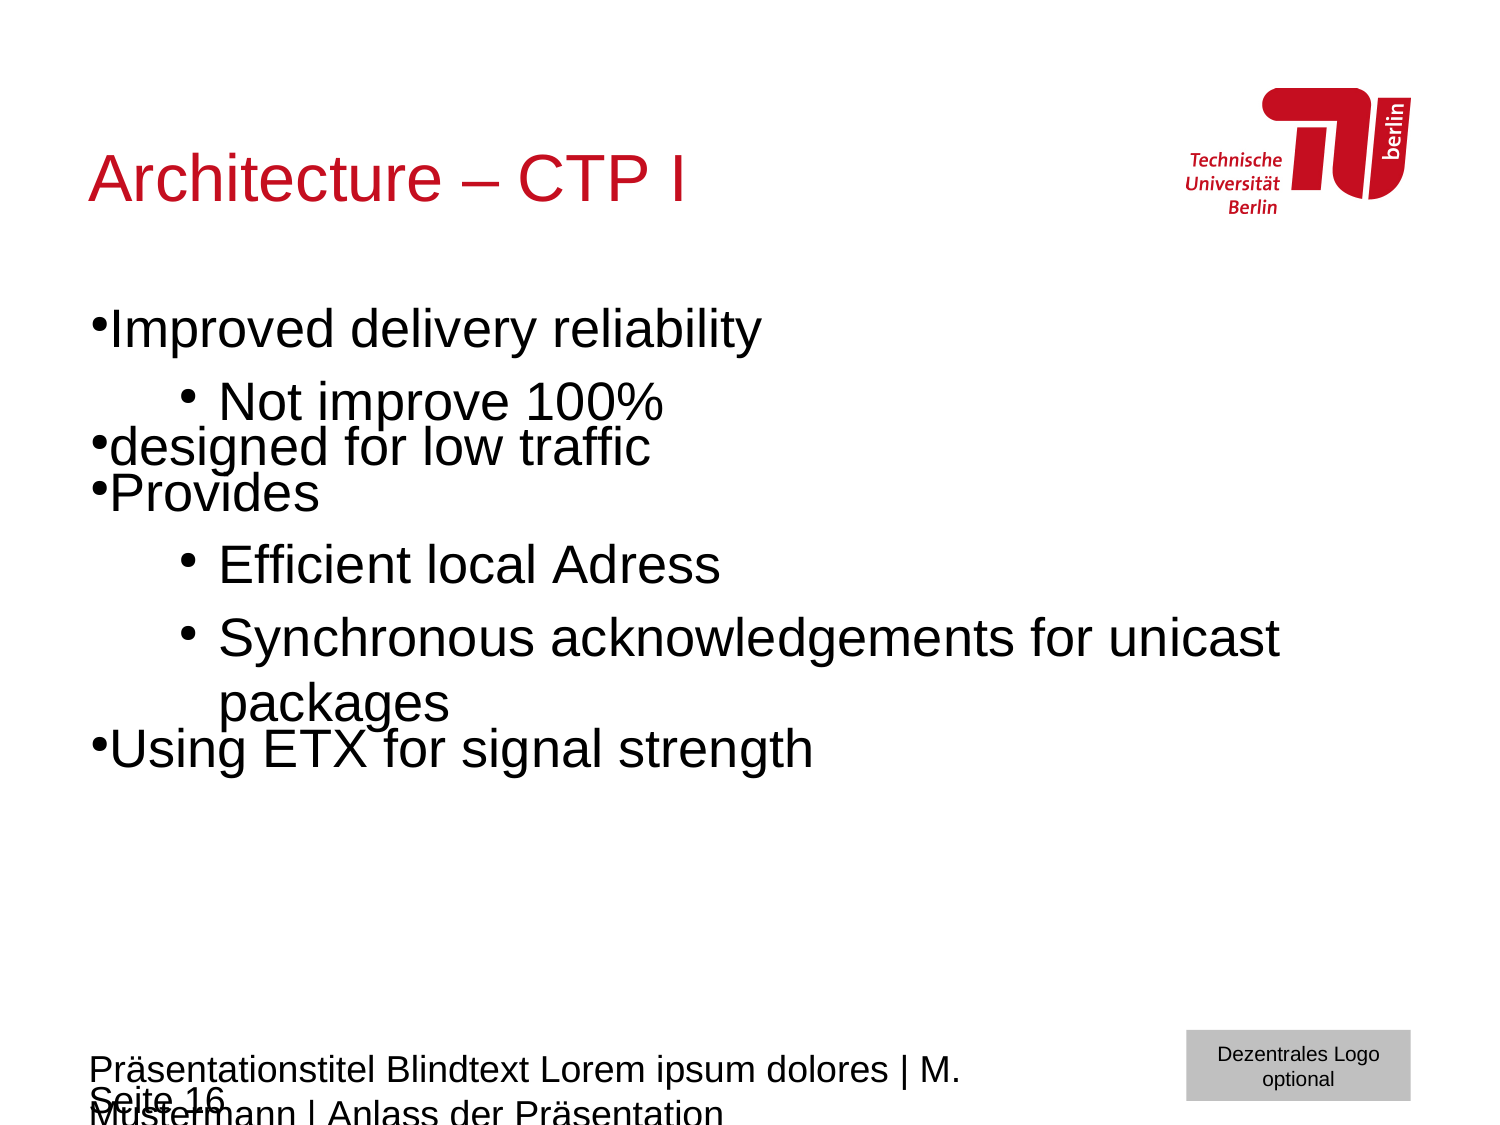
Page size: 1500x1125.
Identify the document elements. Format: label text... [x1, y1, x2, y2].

picture [1186, 88, 1411, 120]
title Architecture – CTP I [88, 120, 1411, 215]
list Improved delivery reliability Not improve 100% designed for low traffic Provides Efficient local Adress Synchronous acknowledgements for unicast packages Using ETX for signal strength [90, 312, 1411, 980]
